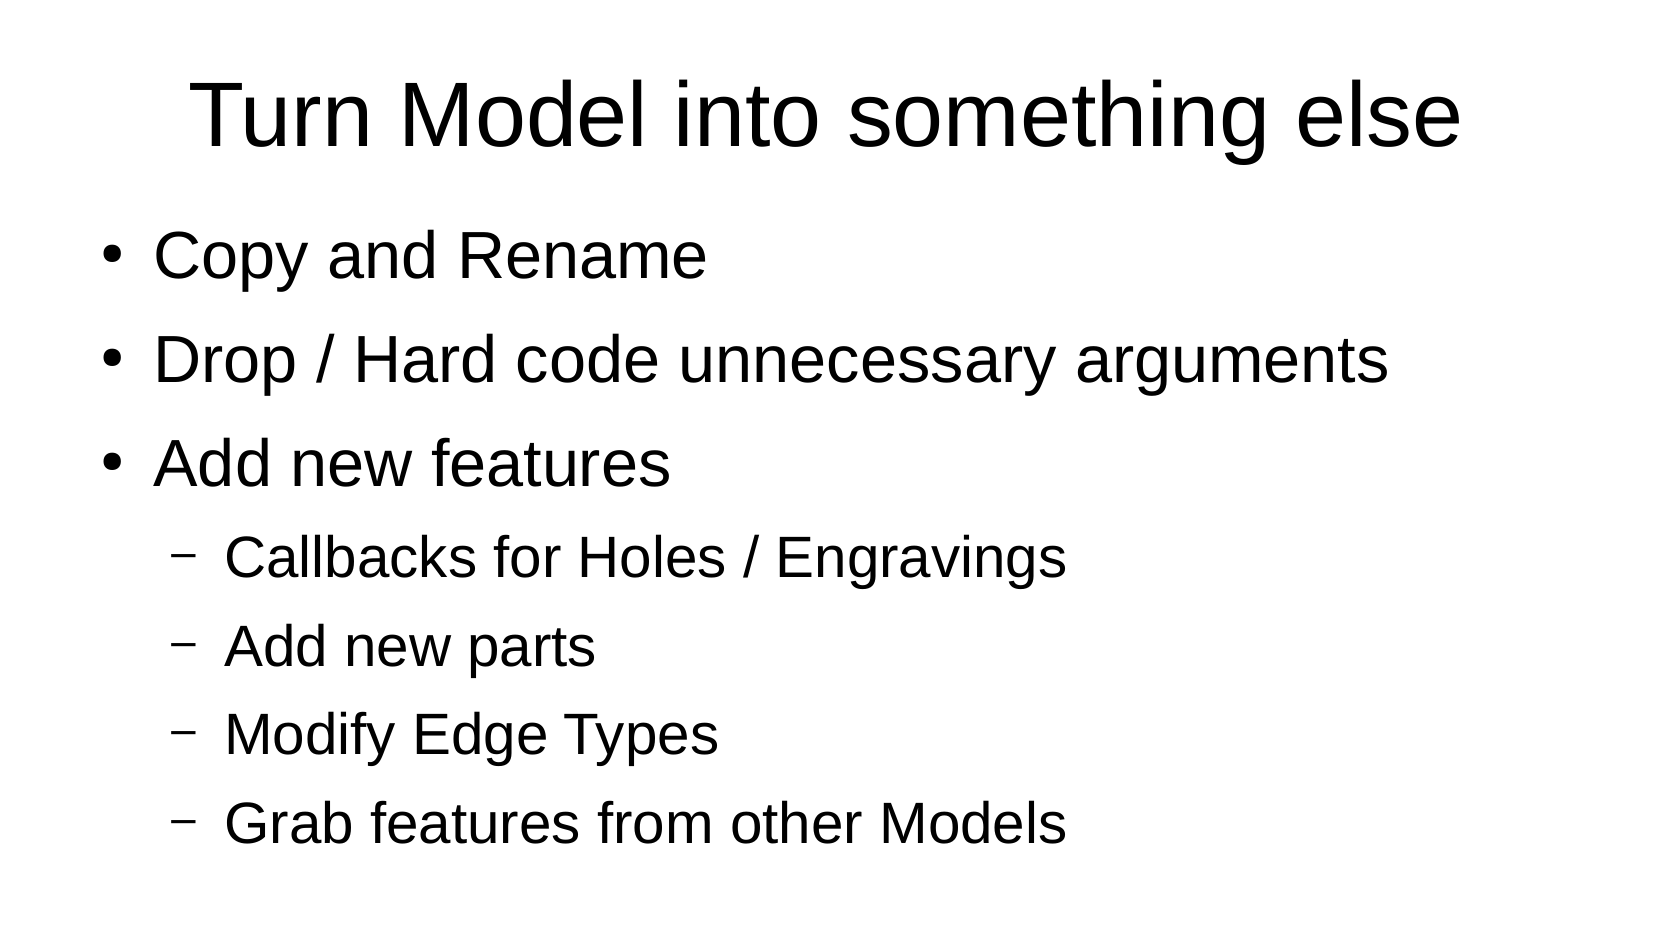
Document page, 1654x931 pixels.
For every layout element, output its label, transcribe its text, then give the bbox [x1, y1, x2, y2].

list Copy and Rename Drop / Hard code unnecessary arguments Add new features Callbacks for Holes / Engravings Add new parts Modify Edge Types Grab features from other Models [82, 217, 1571, 866]
title Turn Model into something else [82, 37, 1571, 193]
